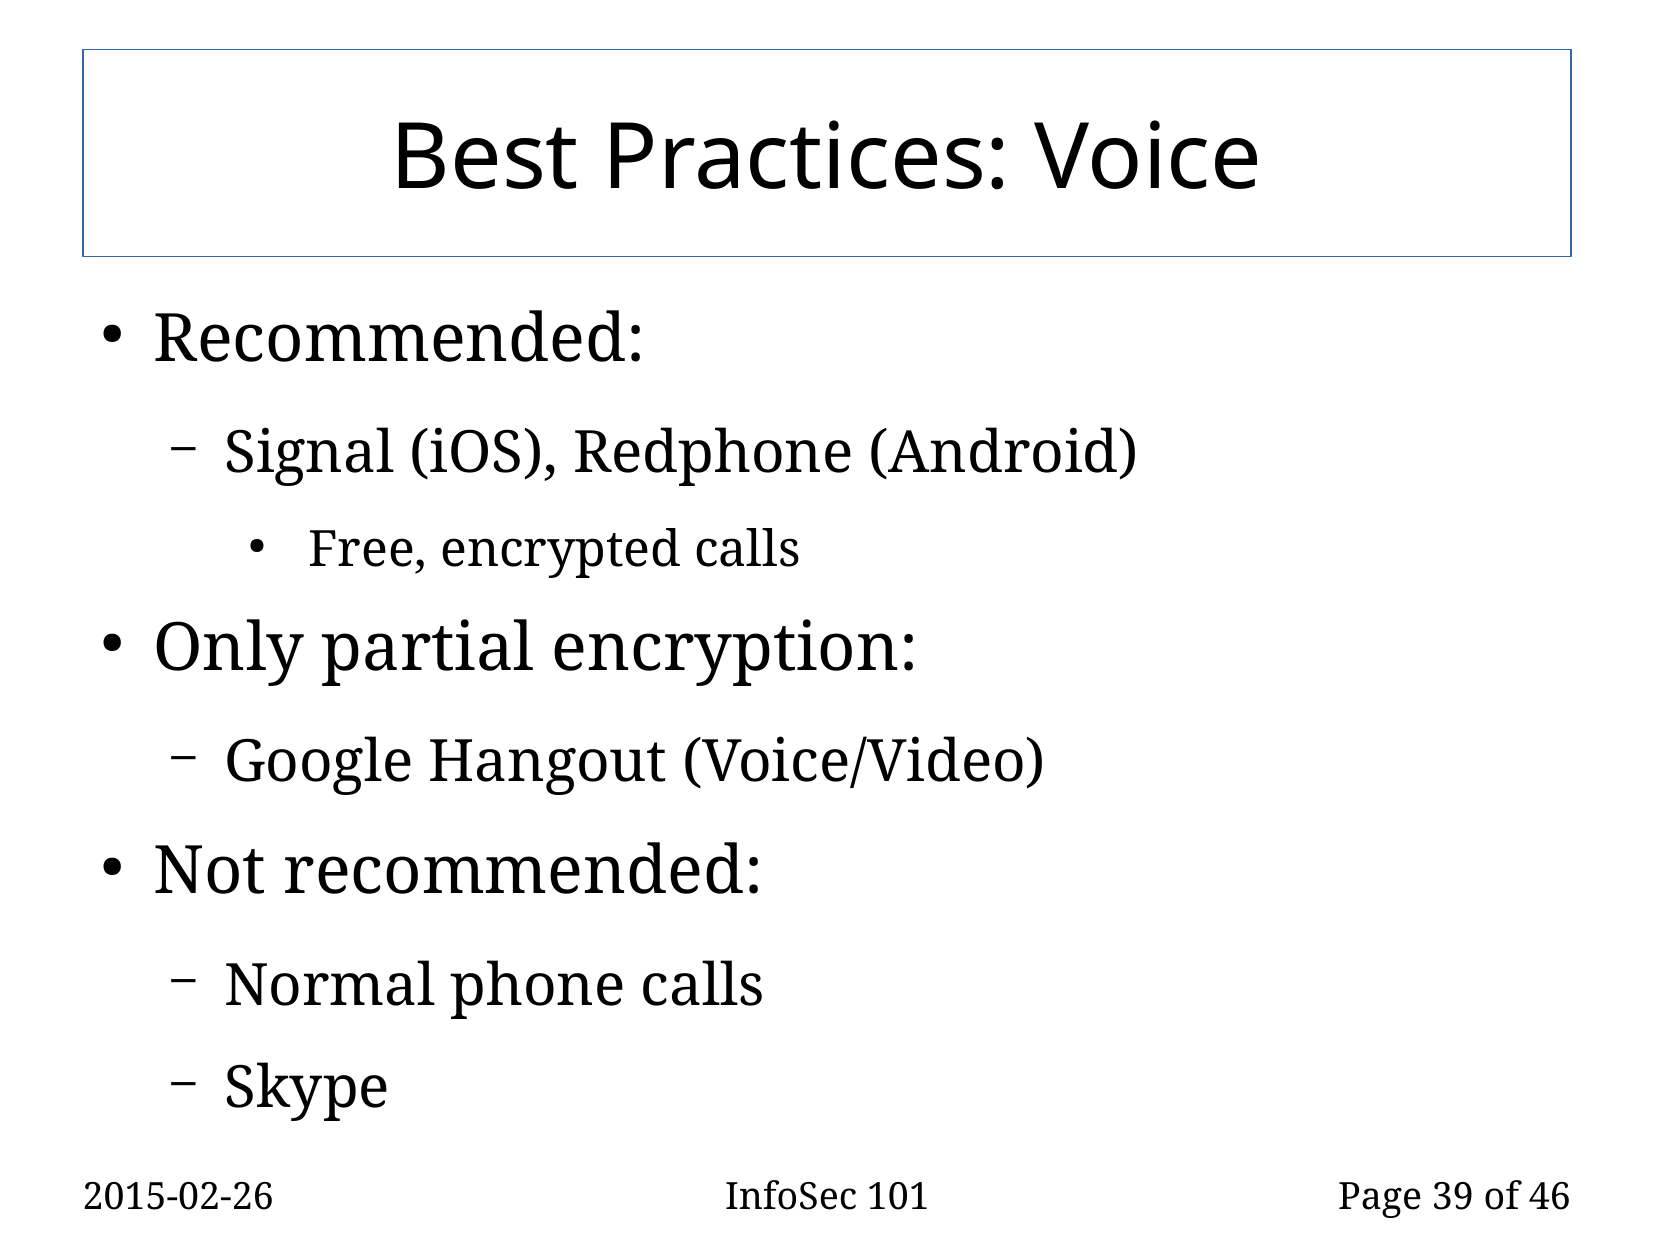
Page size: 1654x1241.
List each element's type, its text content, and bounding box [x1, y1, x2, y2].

list Recommended: Signal (iOS), Redphone (Android) Free, encrypted calls Only partial encryption: Google Hangout (Voice/Video) Not recommended: Normal phone calls Skype [82, 290, 1571, 1126]
title Best Practices: Voice [82, 49, 1571, 257]
